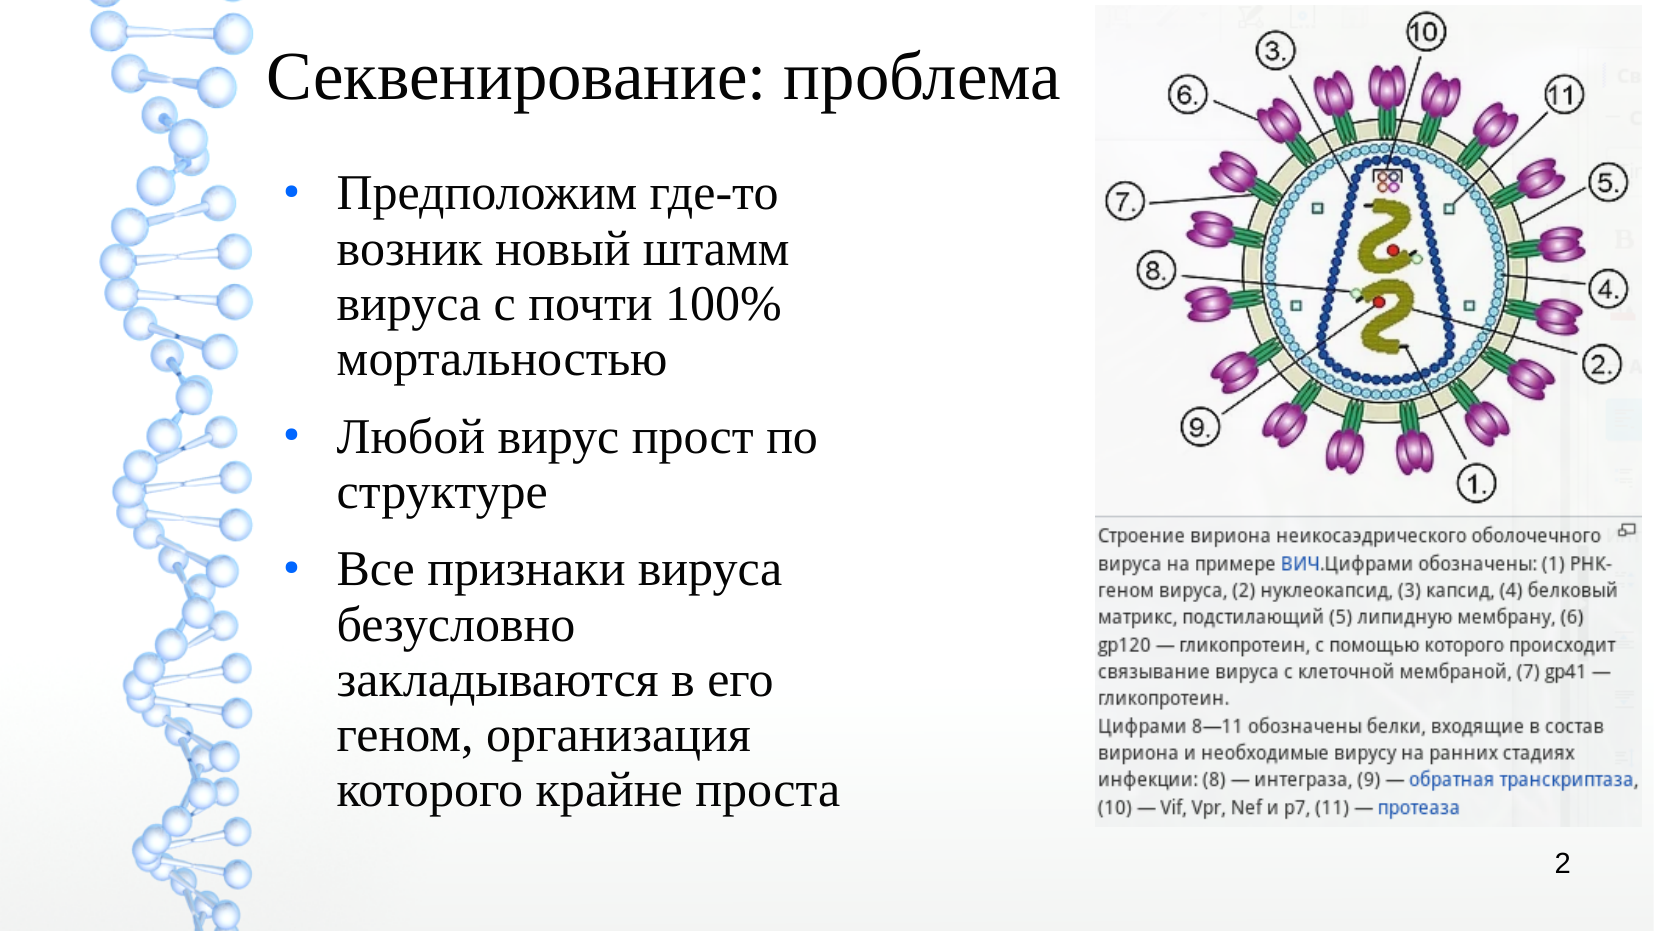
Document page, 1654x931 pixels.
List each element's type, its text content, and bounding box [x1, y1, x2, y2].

picture [0, 0, 1654, 931]
title Секвенирование: проблема [0, 0, 1329, 154]
list Предположим где-то возник новый штамм вируса с почти 100% мортальностью Любой вирус прост по структуре Все признаки вируса безусловно закладываются в его геном, организация которого крайне проста [265, 165, 898, 839]
